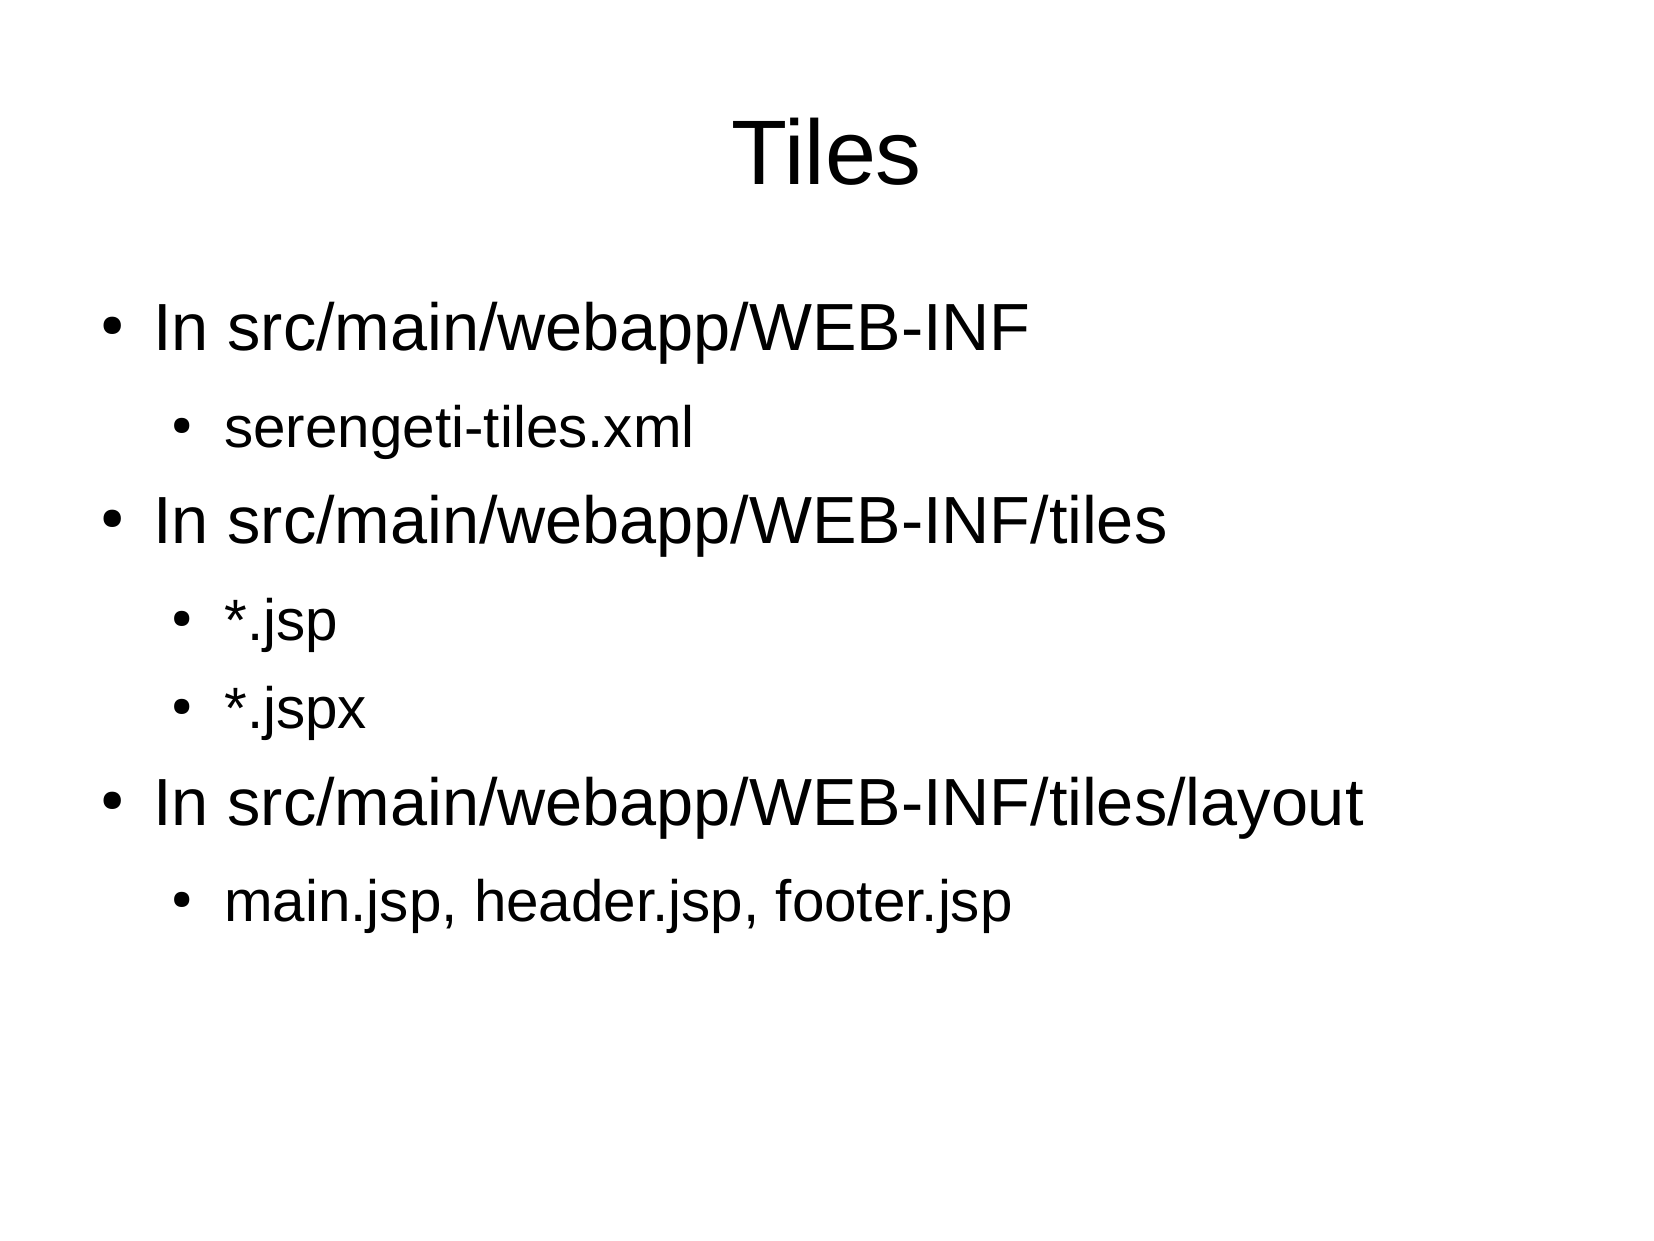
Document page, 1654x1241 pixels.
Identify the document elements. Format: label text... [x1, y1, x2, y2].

title Tiles [82, 56, 1571, 250]
list In src/main/webapp/WEB-INF serengeti-tiles.xml In src/main/webapp/WEB-INF/tiles *.jsp *.jspx In src/main/webapp/WEB-INF/tiles/layout main.jsp, header.jsp, footer.jsp [82, 290, 1571, 1094]
